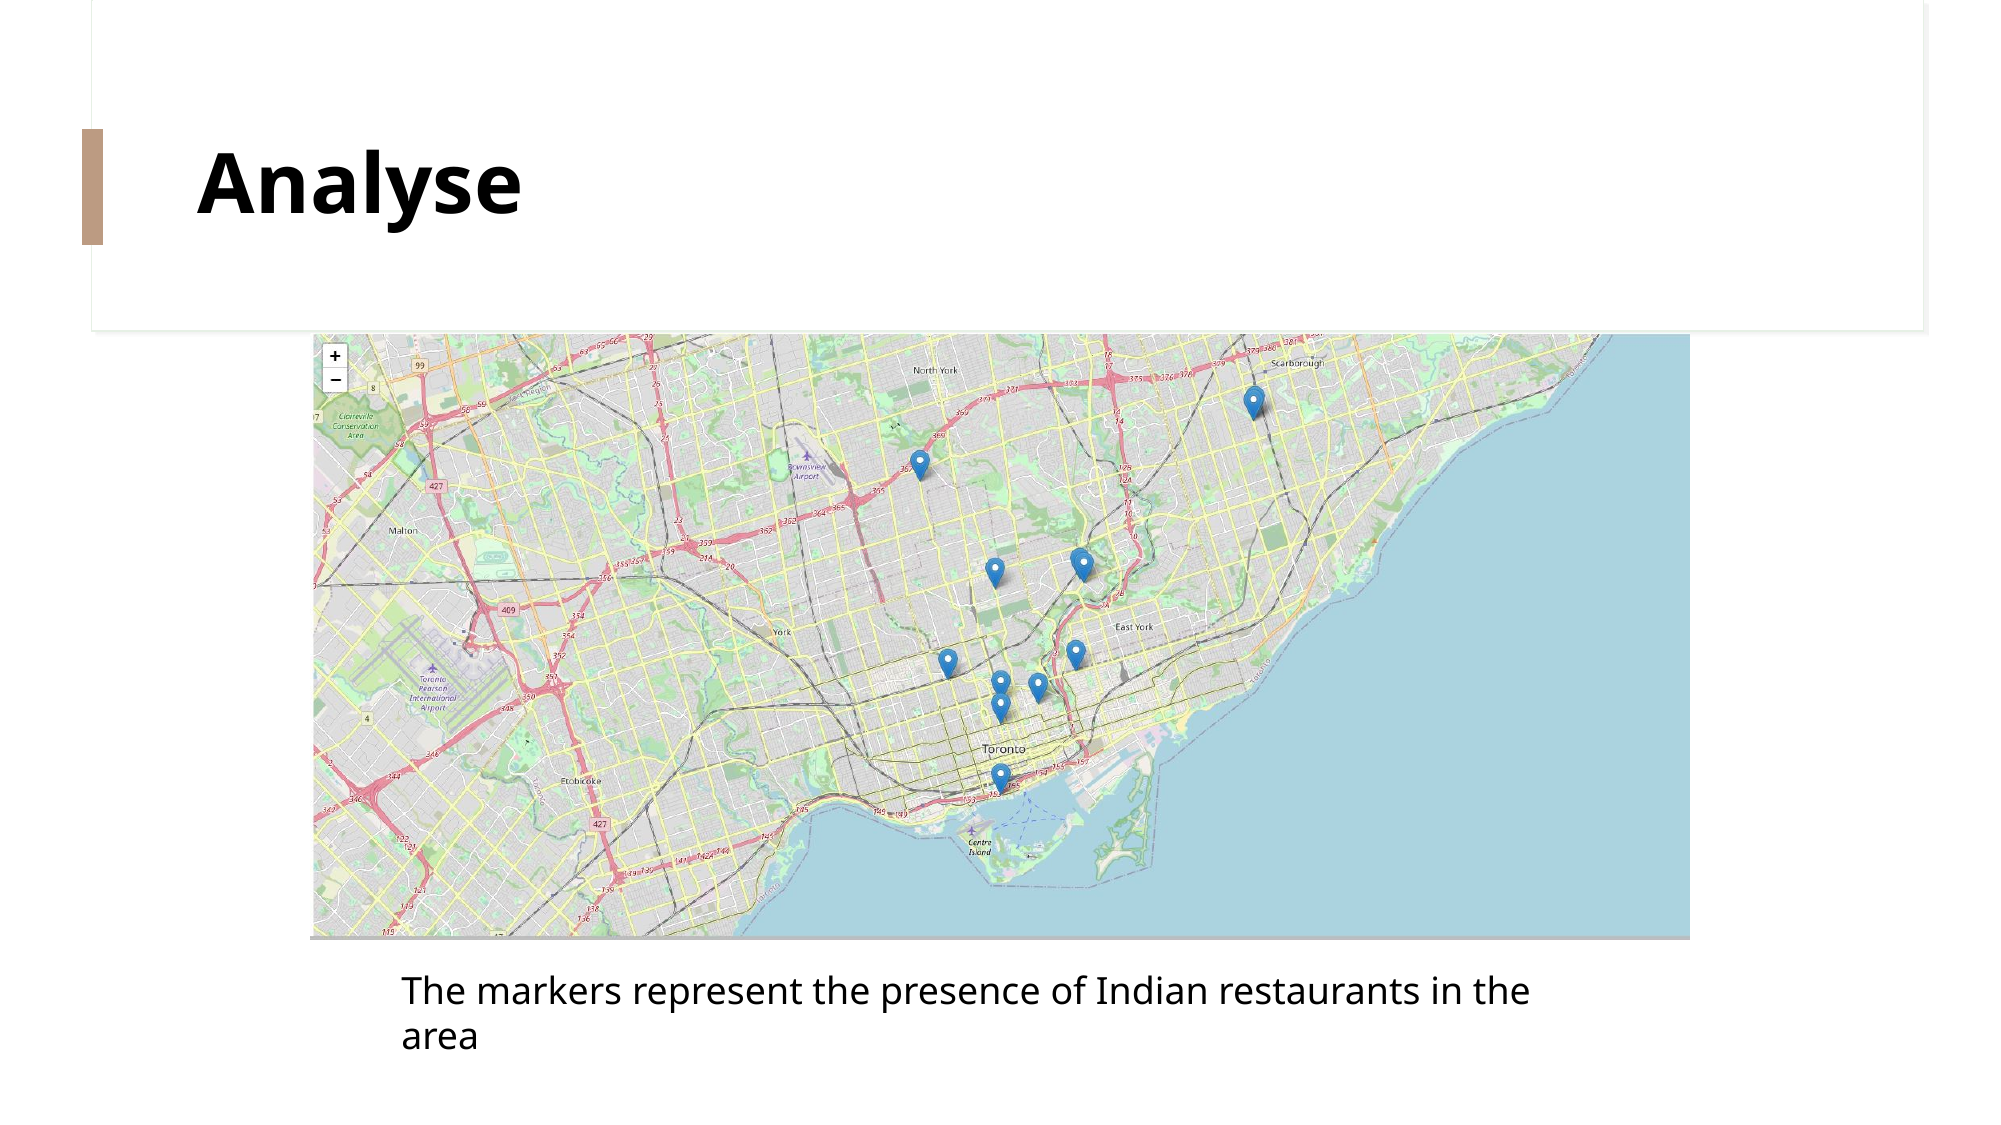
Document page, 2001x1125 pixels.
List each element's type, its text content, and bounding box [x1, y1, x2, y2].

title Analyse [183, 90, 1852, 284]
text_box The markers represent the presence of Indian restaurants in the area [386, 959, 1621, 1020]
picture [310, 333, 1690, 940]
